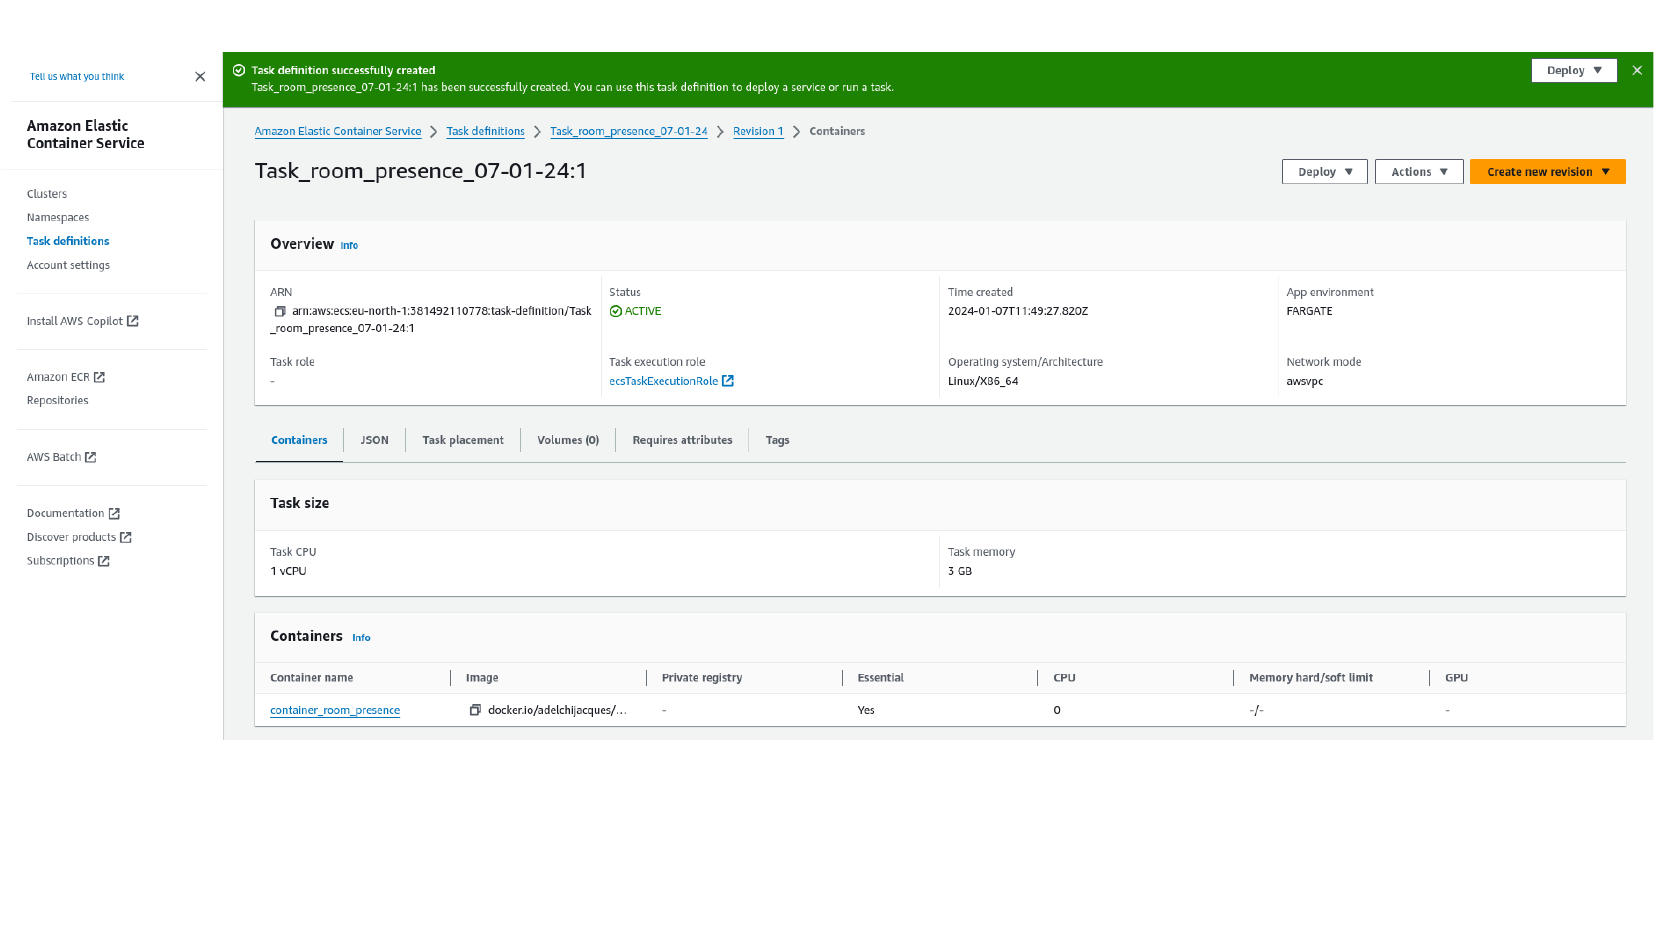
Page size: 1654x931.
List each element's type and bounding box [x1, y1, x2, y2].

picture [1, 52, 1654, 740]
